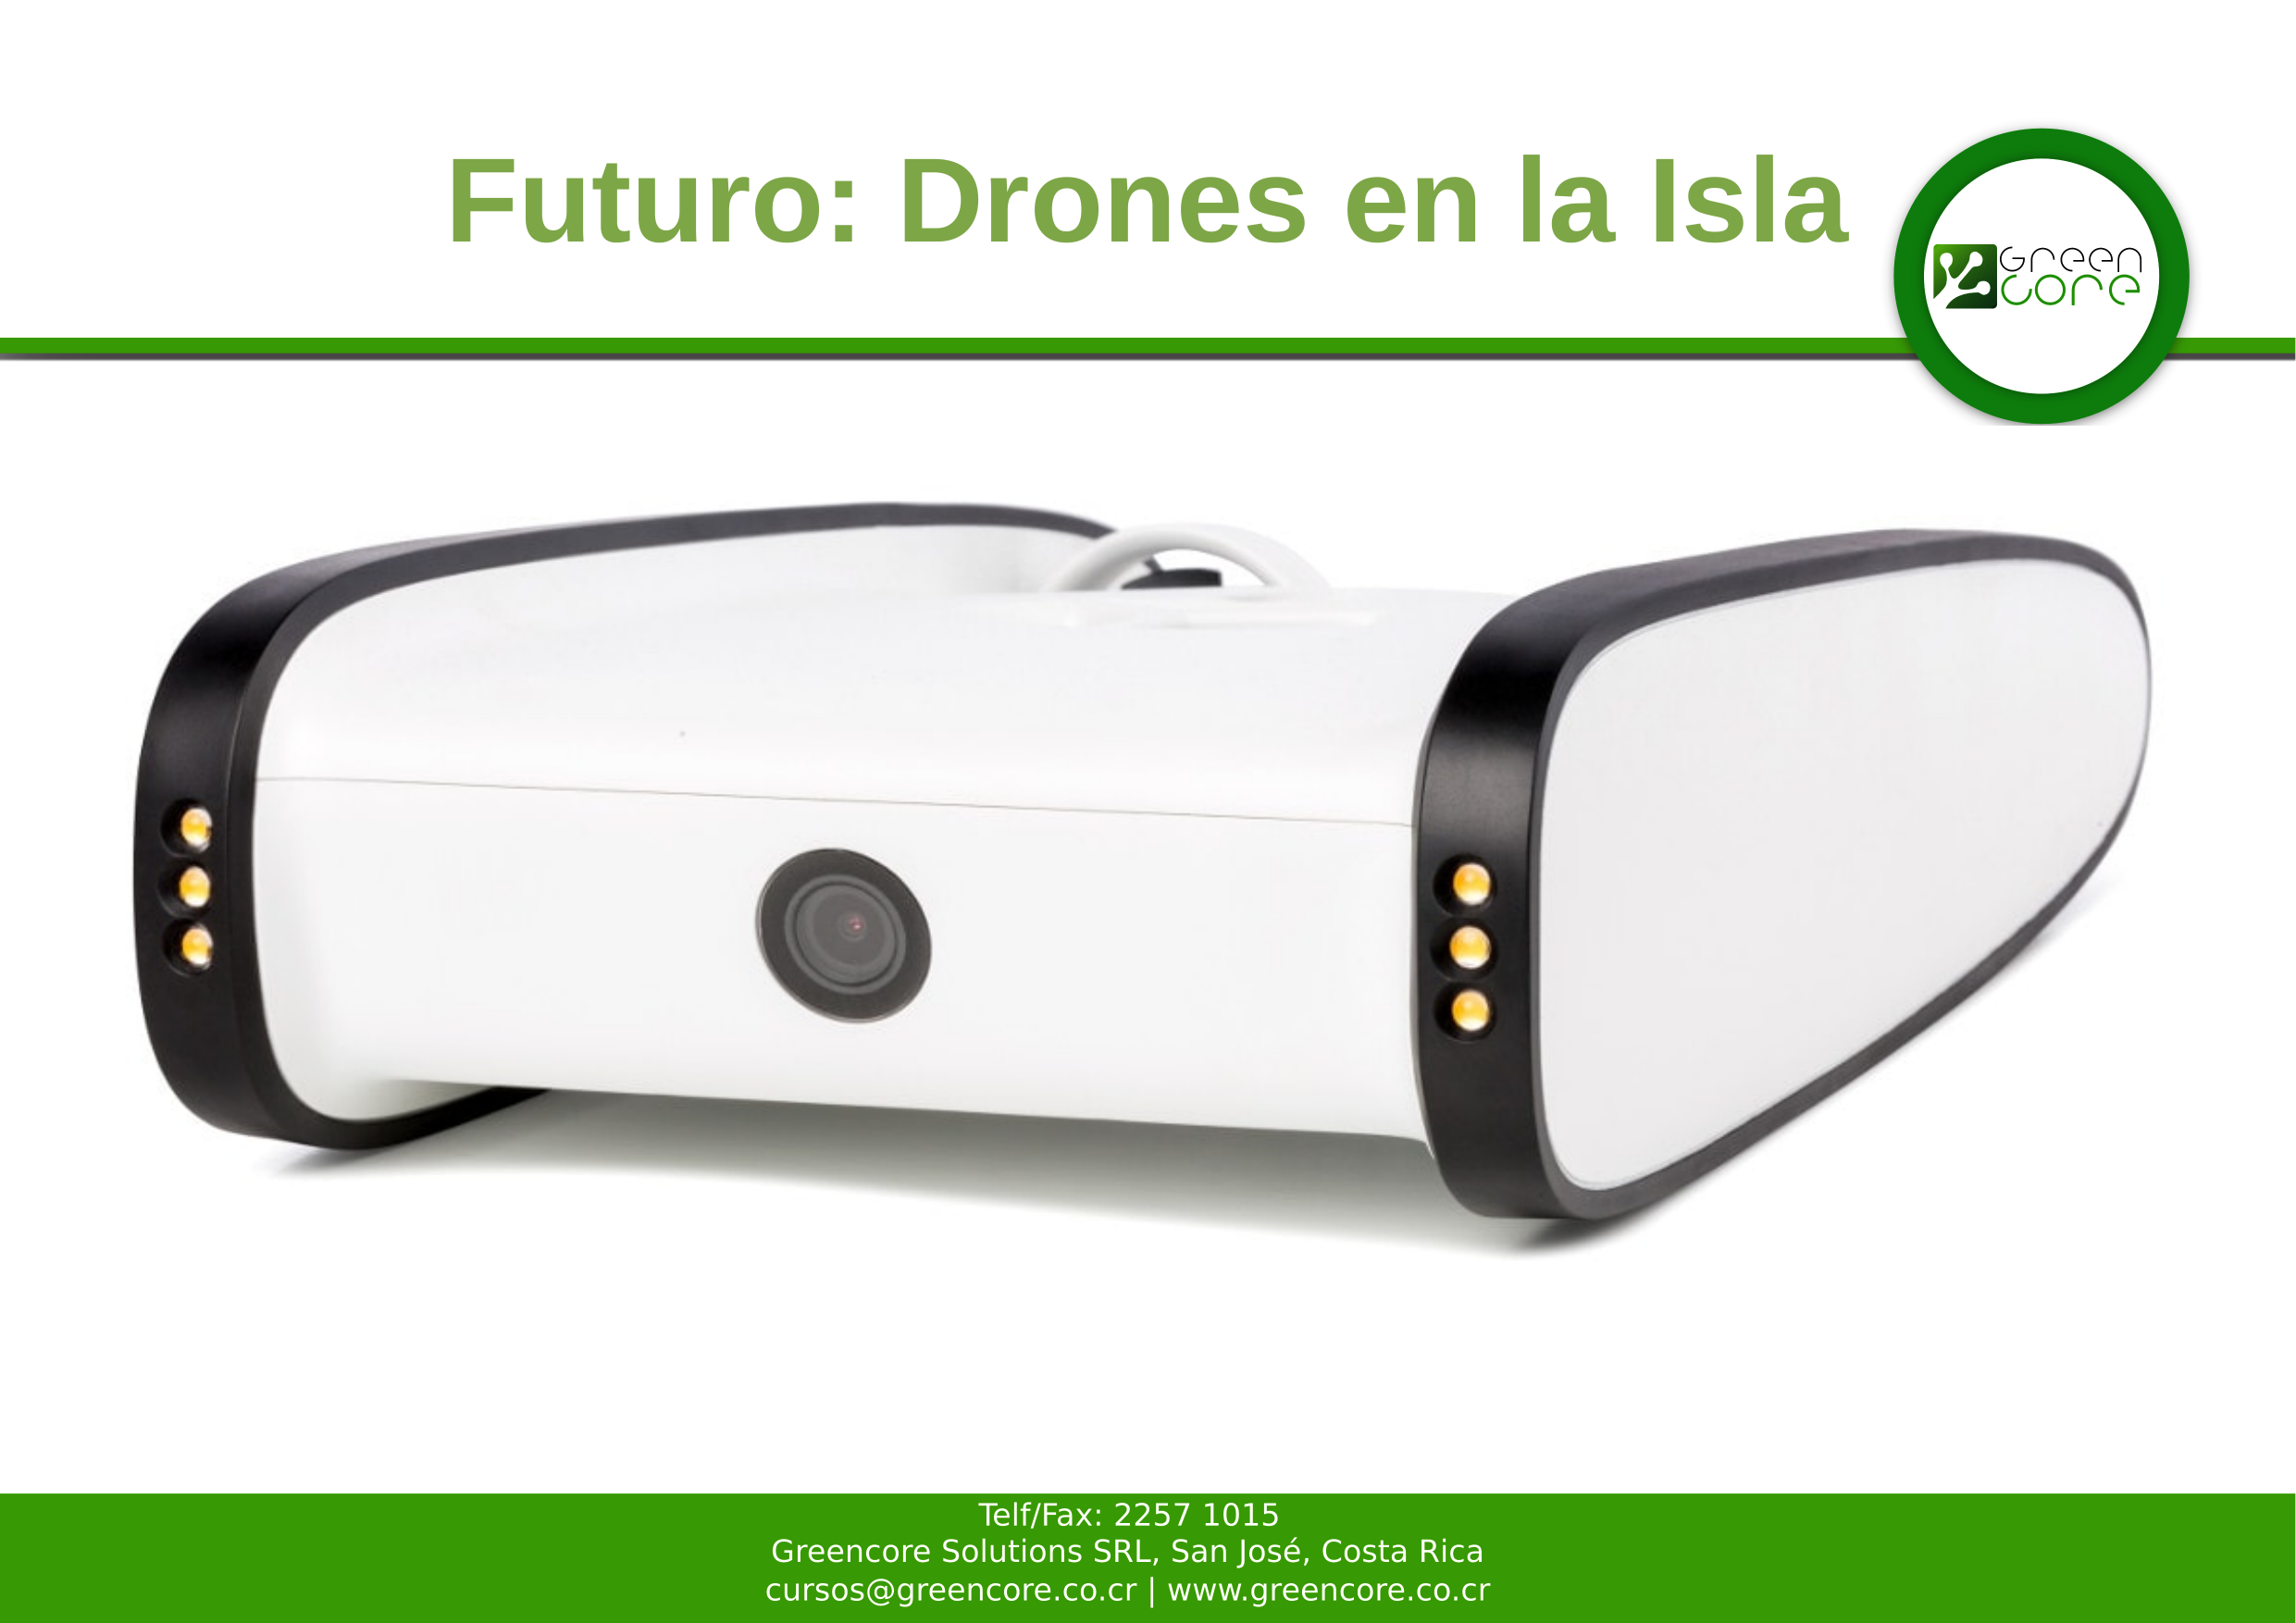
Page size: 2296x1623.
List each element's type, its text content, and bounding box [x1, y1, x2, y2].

title Futuro: Drones en la Isla [115, 64, 2181, 336]
picture [0, 0, 2296, 1623]
